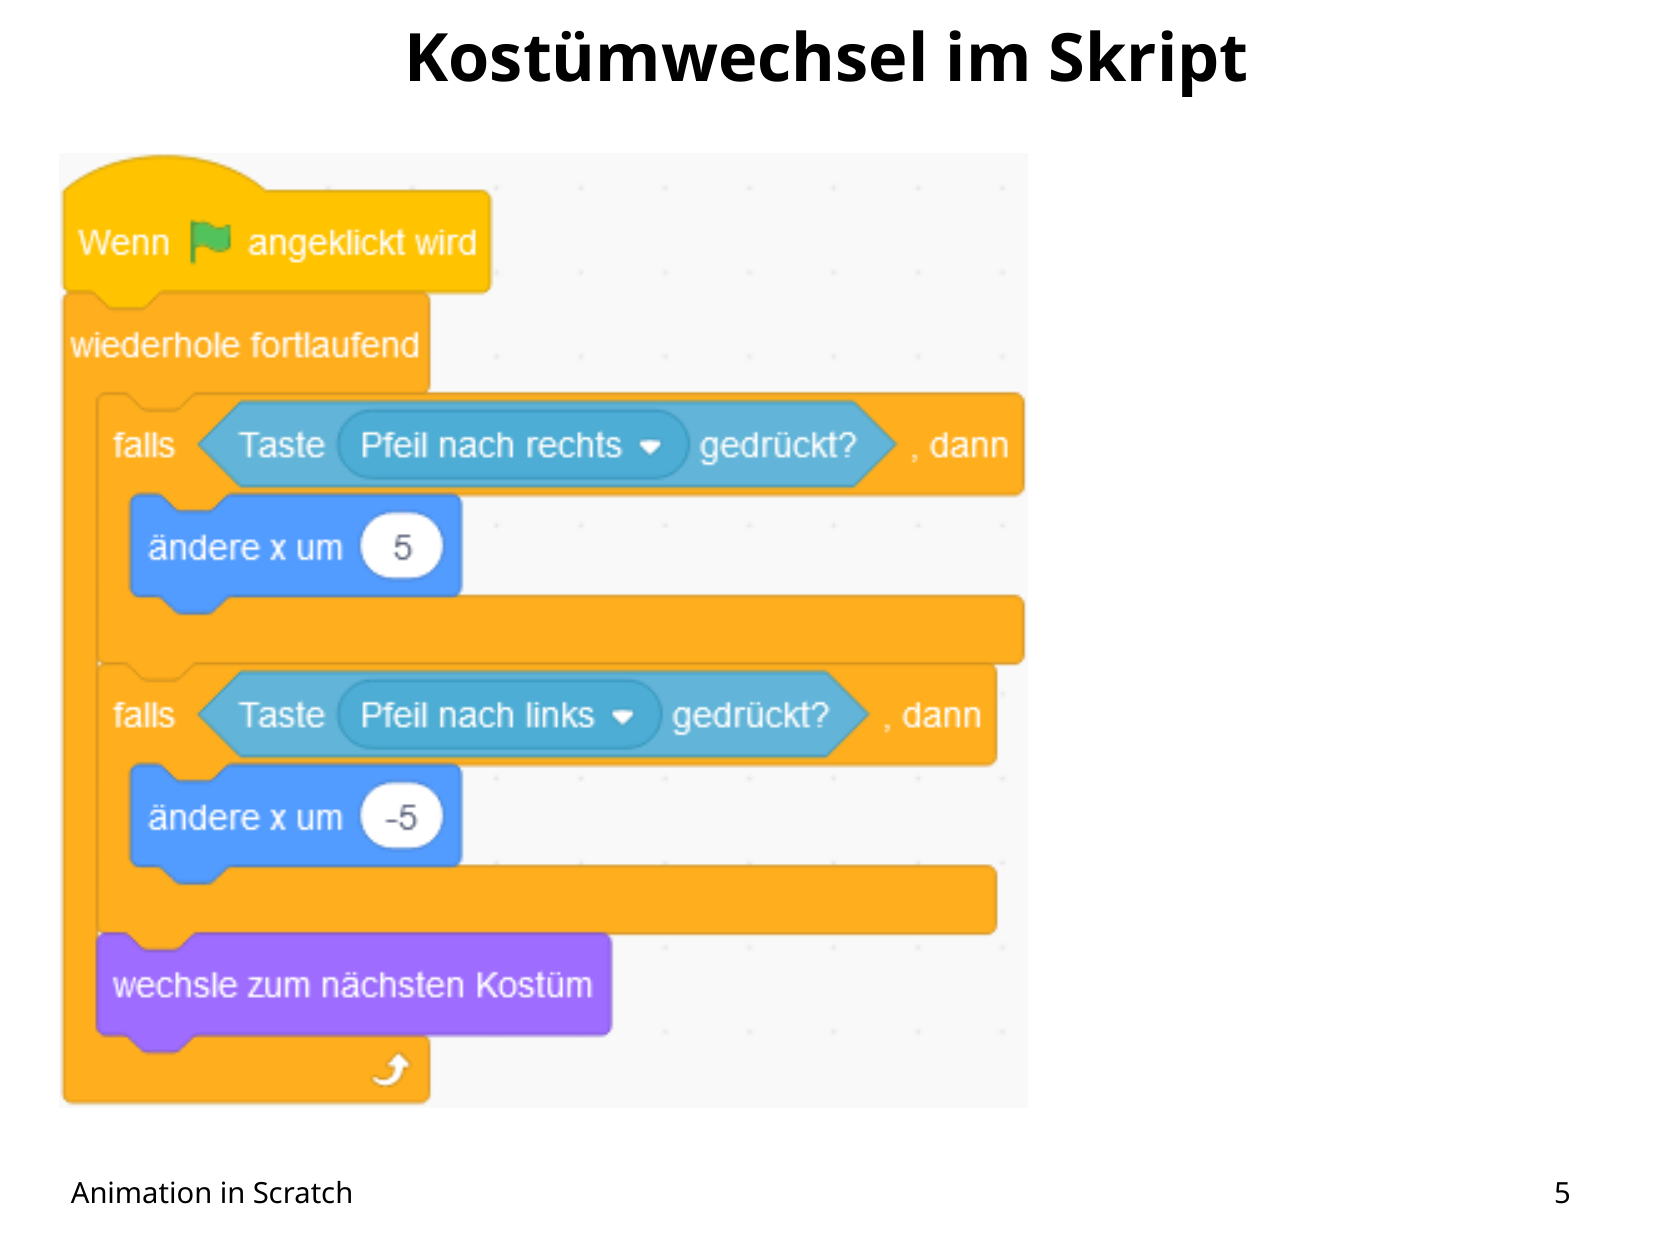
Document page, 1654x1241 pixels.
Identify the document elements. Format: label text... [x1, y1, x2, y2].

title Kostümwechsel im Skript [0, 5, 1654, 107]
picture [59, 153, 1028, 1108]
